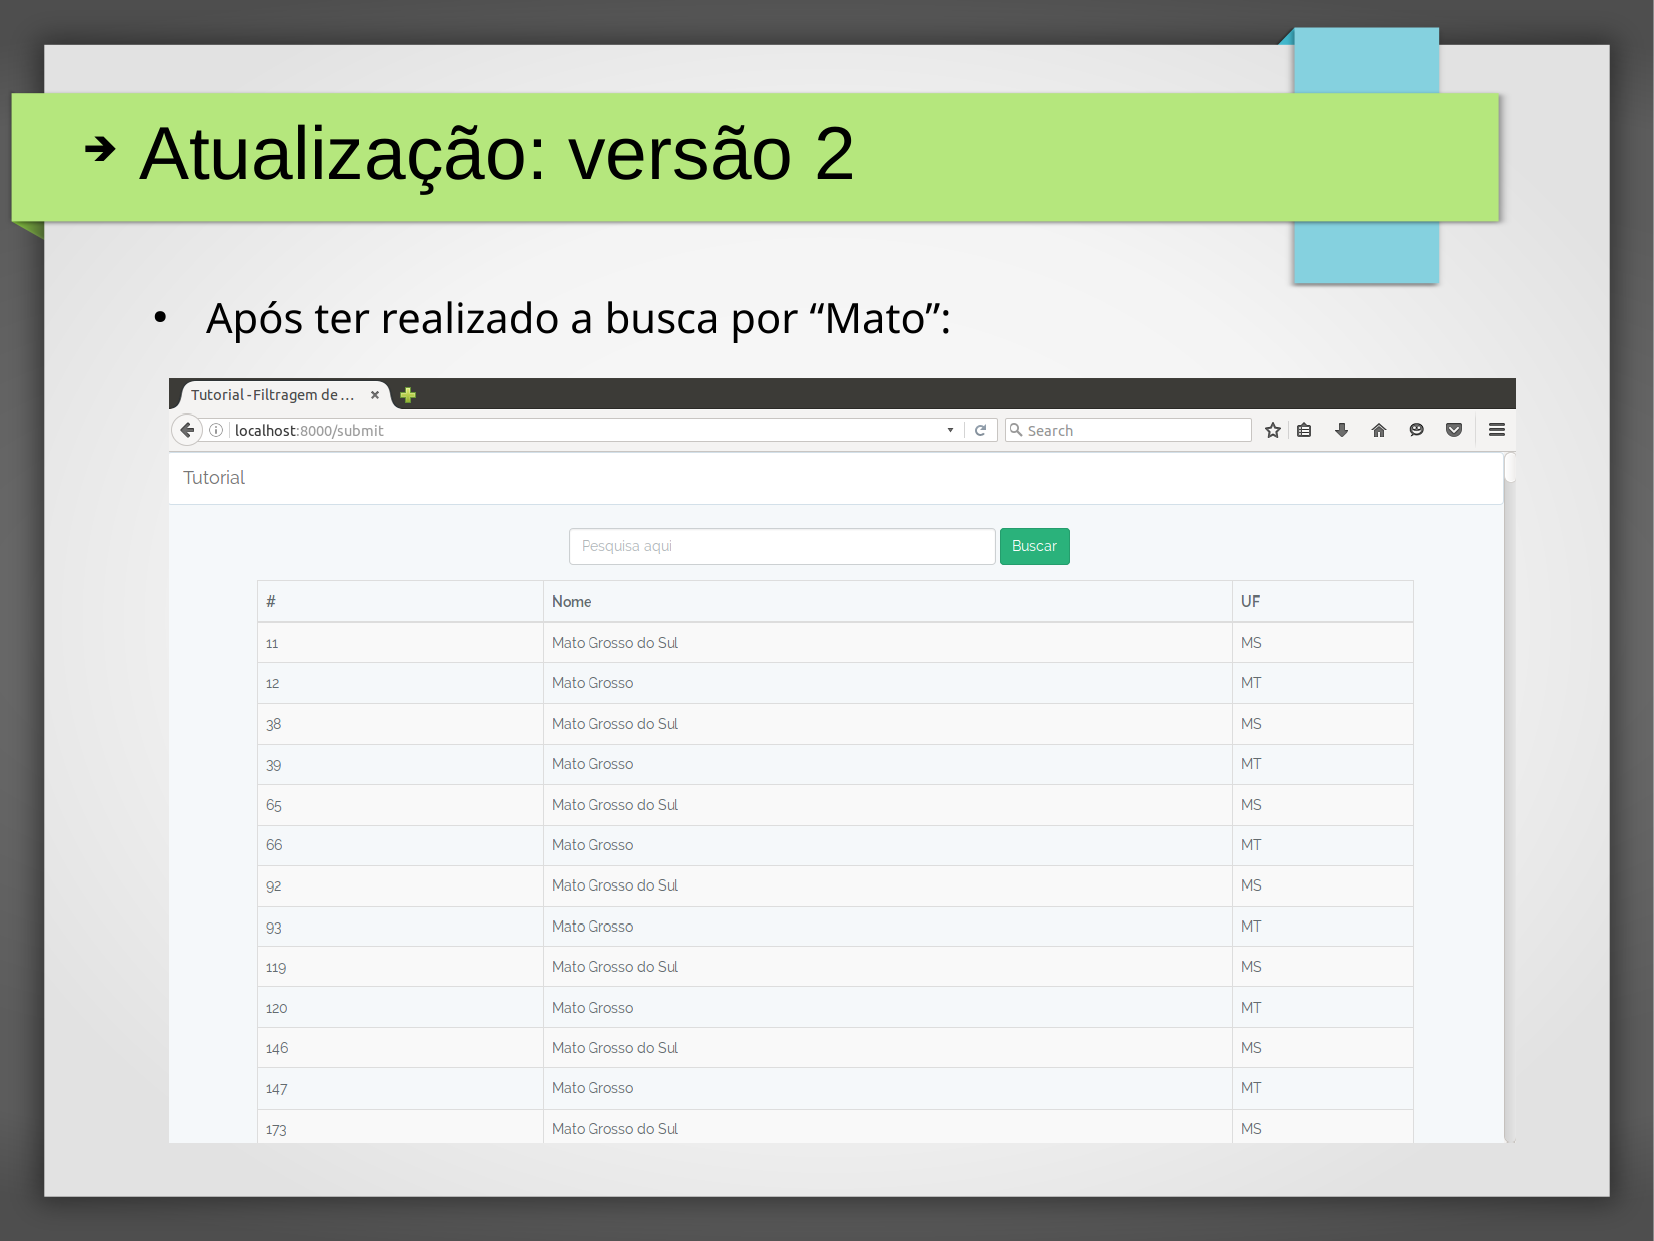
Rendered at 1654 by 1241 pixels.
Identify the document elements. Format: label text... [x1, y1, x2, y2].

list Após ter realizado a busca por “Mato”: [0, 289, 1288, 1009]
title Atualização: versão 2 [82, 94, 1264, 213]
picture [0, 0, 1654, 1241]
